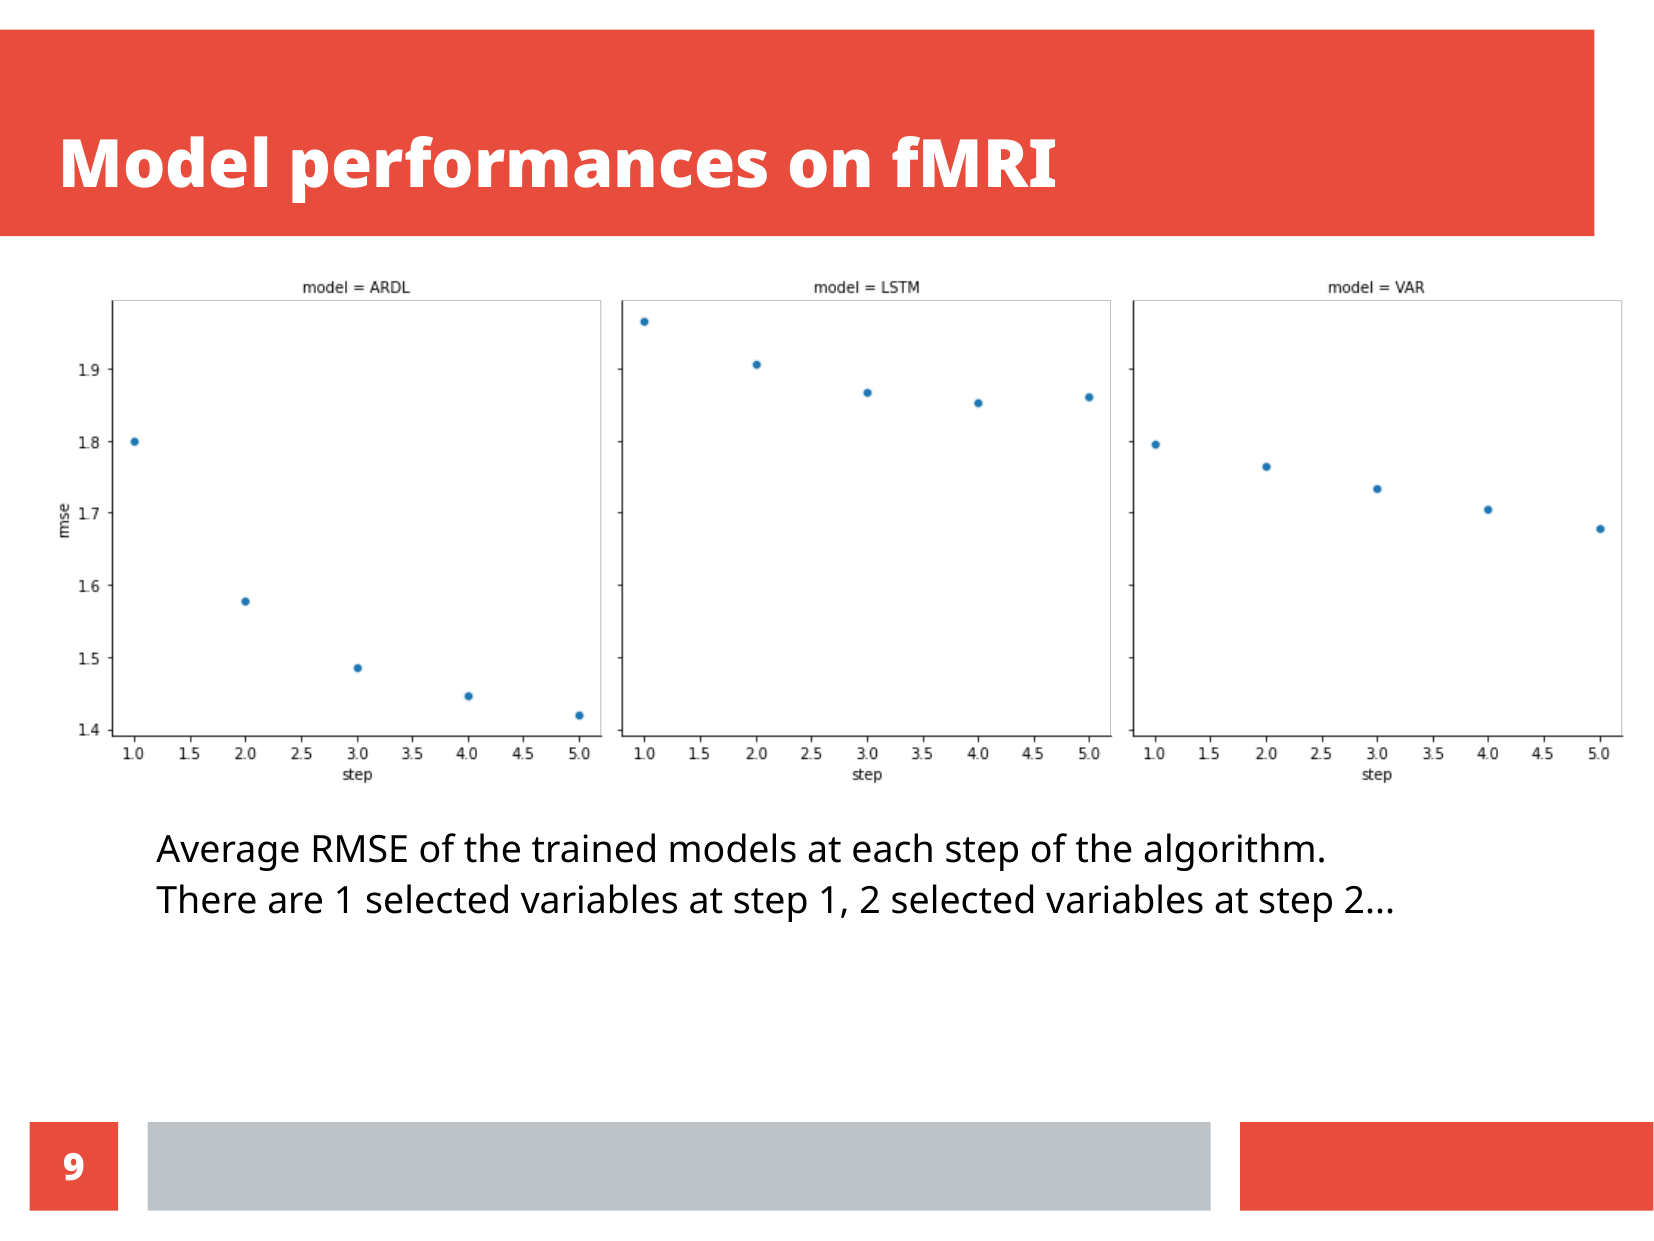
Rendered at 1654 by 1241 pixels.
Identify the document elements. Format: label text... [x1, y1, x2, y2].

picture [47, 271, 1631, 792]
text_box Average RMSE of the trained models at each step of the algorithm. There are 1 selected variables at step 1, 2 selected variables at step 2... [141, 814, 1534, 917]
title Model performances on fMRI [59, 59, 1595, 207]
